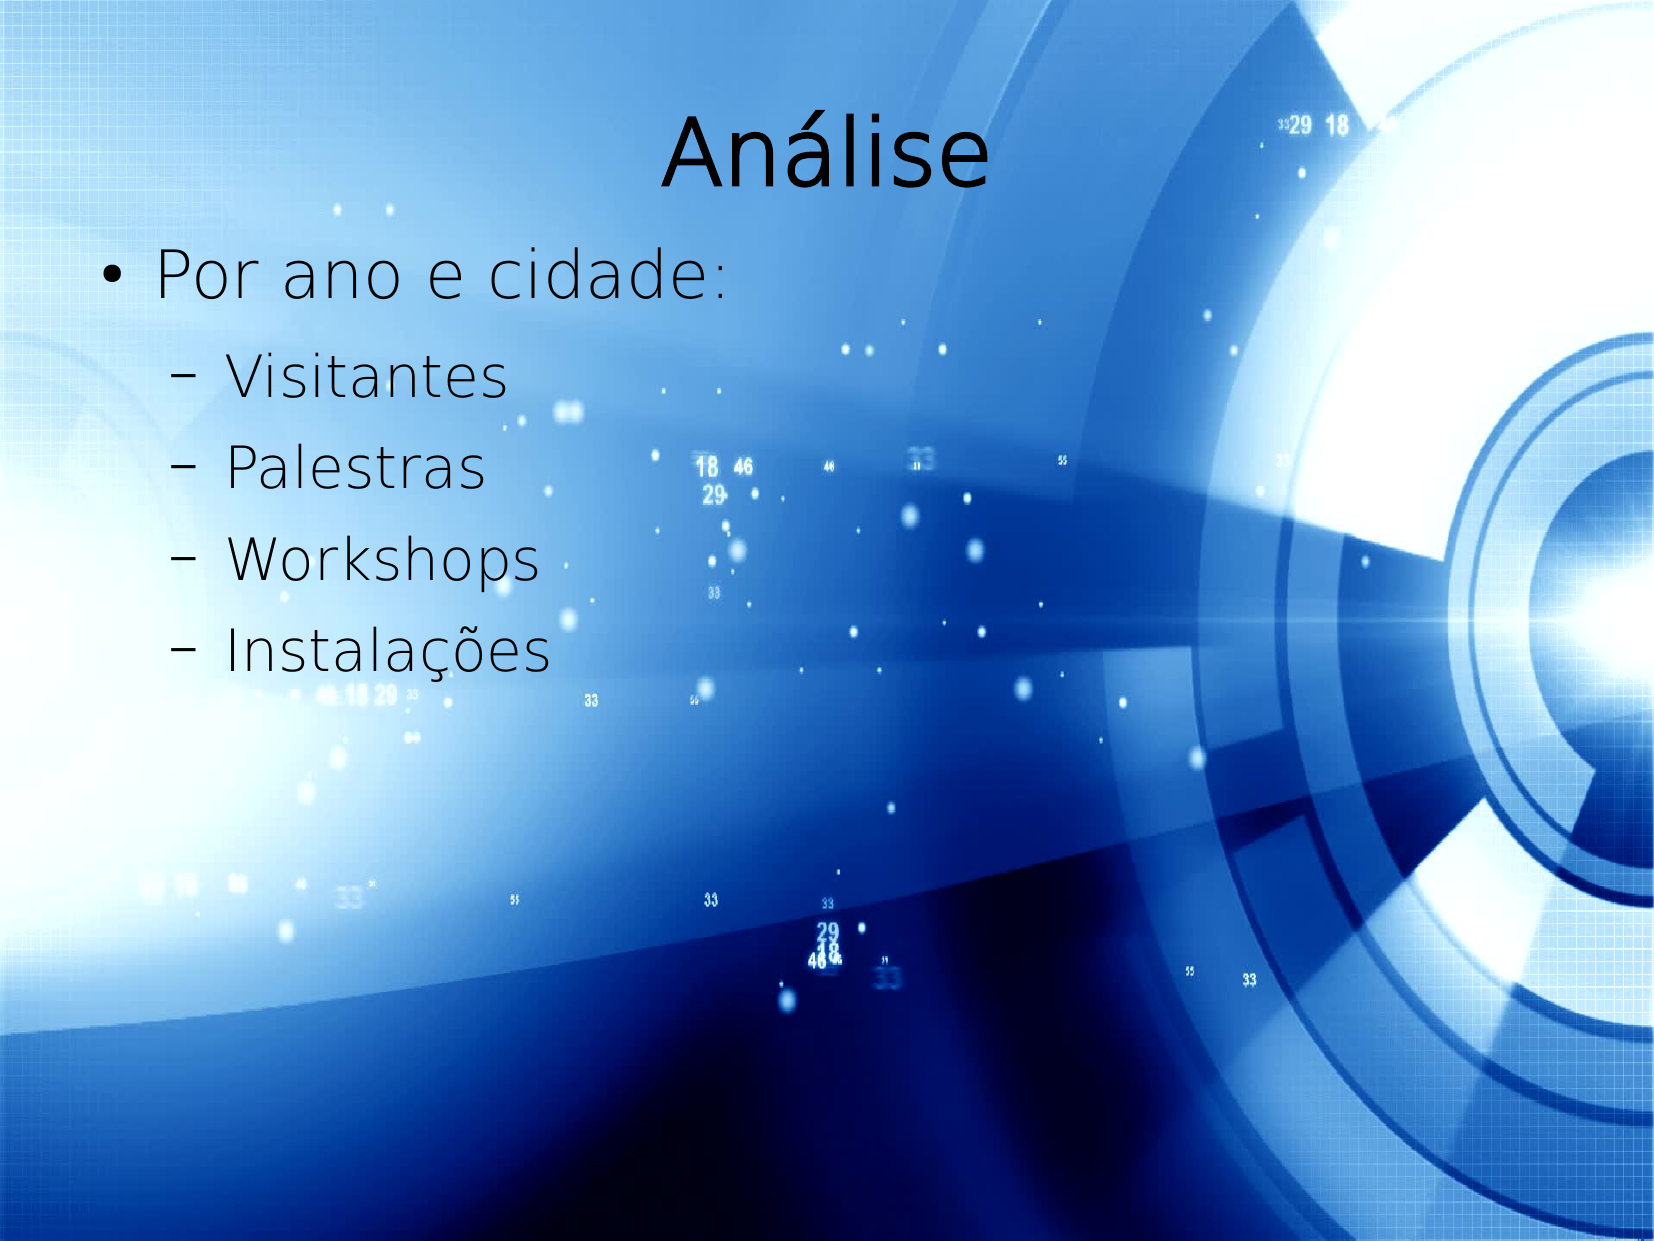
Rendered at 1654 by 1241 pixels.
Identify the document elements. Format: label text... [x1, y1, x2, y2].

picture [0, 0, 1654, 1241]
title Análise [82, 49, 1571, 236]
list Por ano e cidade: Visitantes Palestras Workshops Instalações [82, 236, 1571, 1123]
